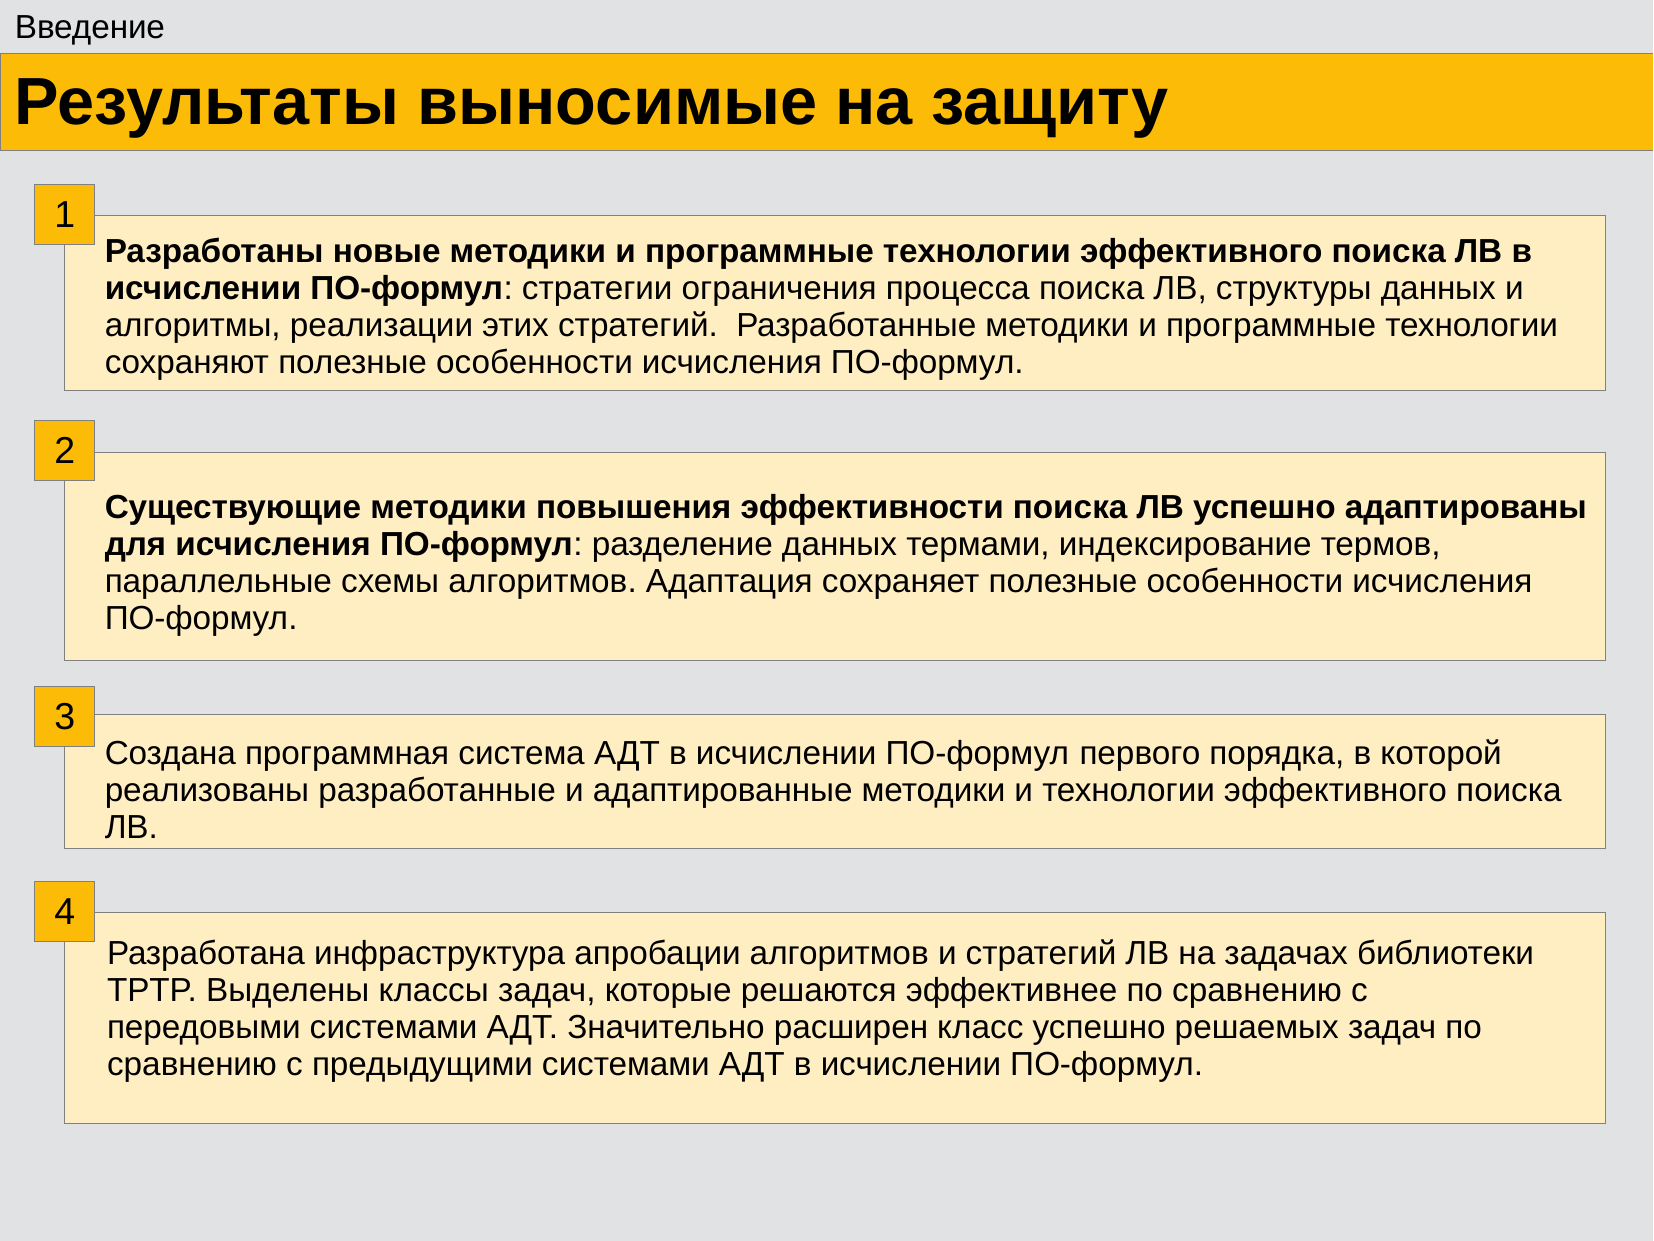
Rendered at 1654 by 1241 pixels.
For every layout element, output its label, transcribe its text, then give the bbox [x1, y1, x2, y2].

text_box Результаты выносимые на защиту [0, 53, 1653, 151]
text_box Разработаны новые методики и программные технологии эффективного поиска ЛВ в исчислении ПО-формул: стратегии ограничения процесса поиска ЛВ, структуры данных и алгоритмы, реализации этих стратегий. Разработанные методики и программные технологии сохраняют полезные особенности исчисления ПО-формул. [90, 225, 1606, 367]
text_box 1 [34, 184, 95, 245]
text_box [64, 714, 1606, 849]
text_box [95, 215, 1606, 225]
text_box Существующие методики повышения эффективности поиска ЛВ успешно адаптированы для исчисления ПО-формул: разделение данных термами, индексирование термов, параллельные схемы алгоритмов. Адаптация сохраняет полезные особенности исчисления ПО-формул. [90, 480, 1606, 623]
text_box [95, 452, 1606, 480]
text_box Введение [0, 1, 157, 58]
text_box [64, 245, 1606, 391]
text_box [64, 912, 1606, 1124]
text_box [132, 827, 143, 836]
text_box 3 [34, 686, 95, 747]
text_box Создана программная система АДТ в исчислении ПО-формул первого порядка, в которой реализованы разработанные и адаптированные методики и технологии эффективного поиска ЛВ. [90, 726, 1591, 825]
text_box Разработана инфраструктура апробации алгоритмов и стратегий ЛВ на задачах библиотеки TPTP. Выделены классы задач, которые решаются эффективнее по сравнению с передовыми системами АДТ. Значительно расширен класс успешно решаемых задач по сравнению с предыдущими системами АДТ в исчислении ПО-формул. [92, 927, 1578, 1109]
text_box [64, 481, 1606, 661]
text_box [134, 623, 148, 627]
text_box 4 [34, 881, 95, 942]
text_box 2 [34, 420, 95, 481]
text_box [860, 367, 874, 371]
